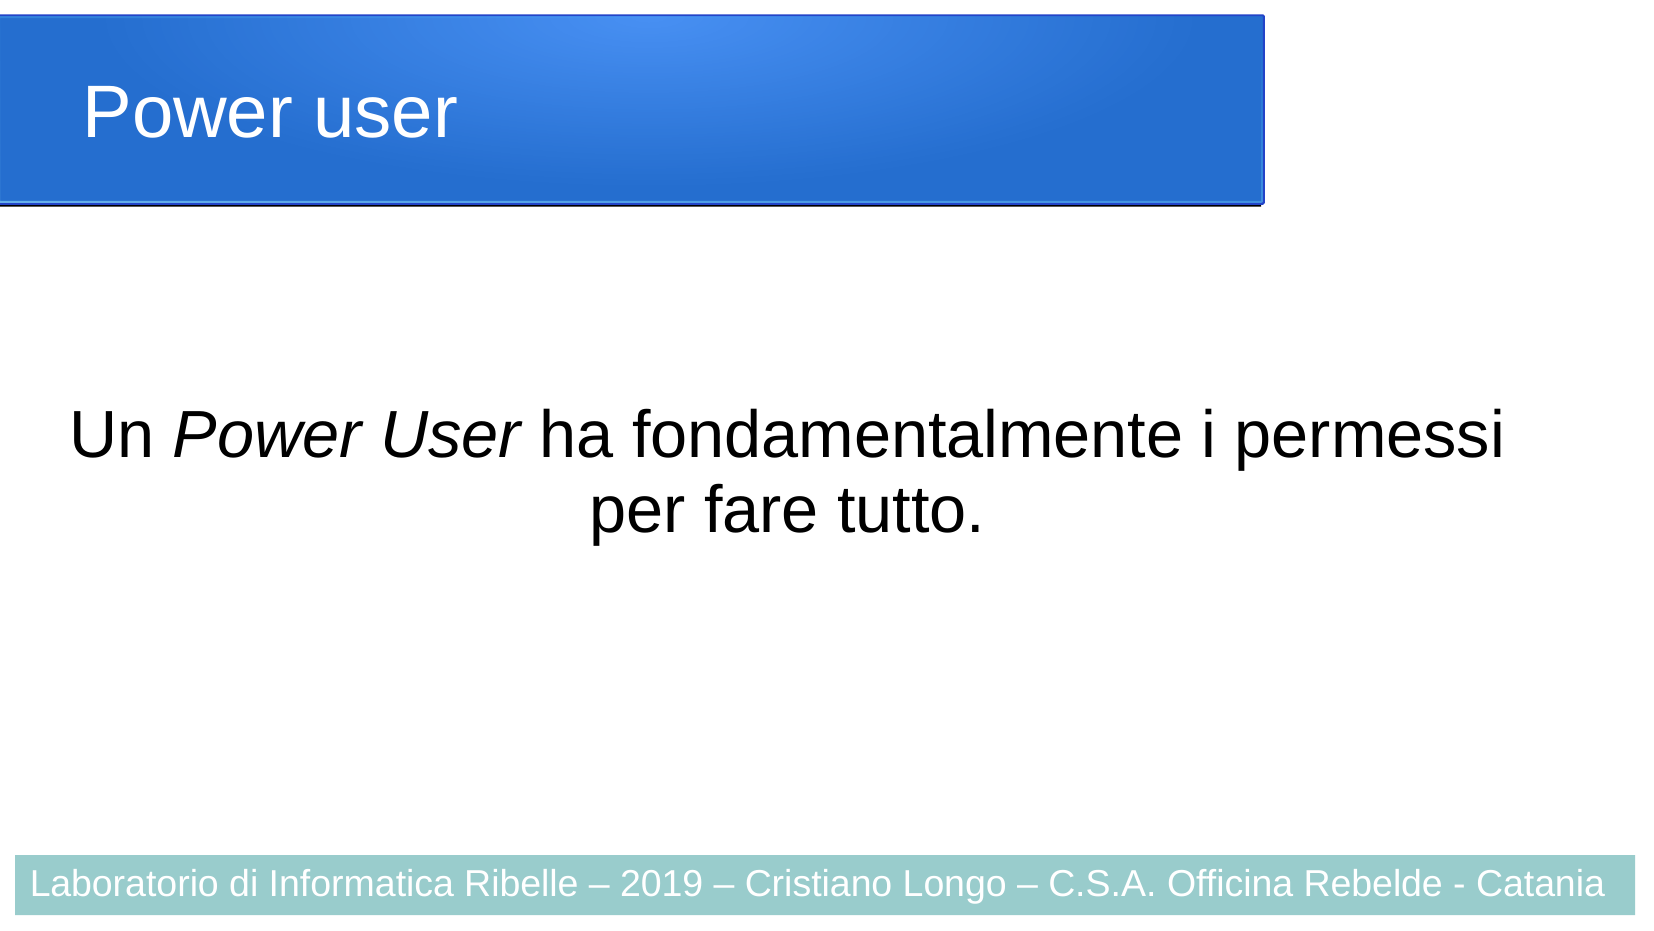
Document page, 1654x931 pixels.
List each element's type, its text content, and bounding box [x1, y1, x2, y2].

title Power user [82, 35, 1235, 189]
text_box Laboratorio di Informatica Ribelle – 2019 – Cristiano Longo – C.S.A. Officina Rebelde - Catania [15, 855, 1636, 916]
subtitle Un Power User ha fondamentalmente i permessi per fare tutto. [60, 360, 1516, 585]
